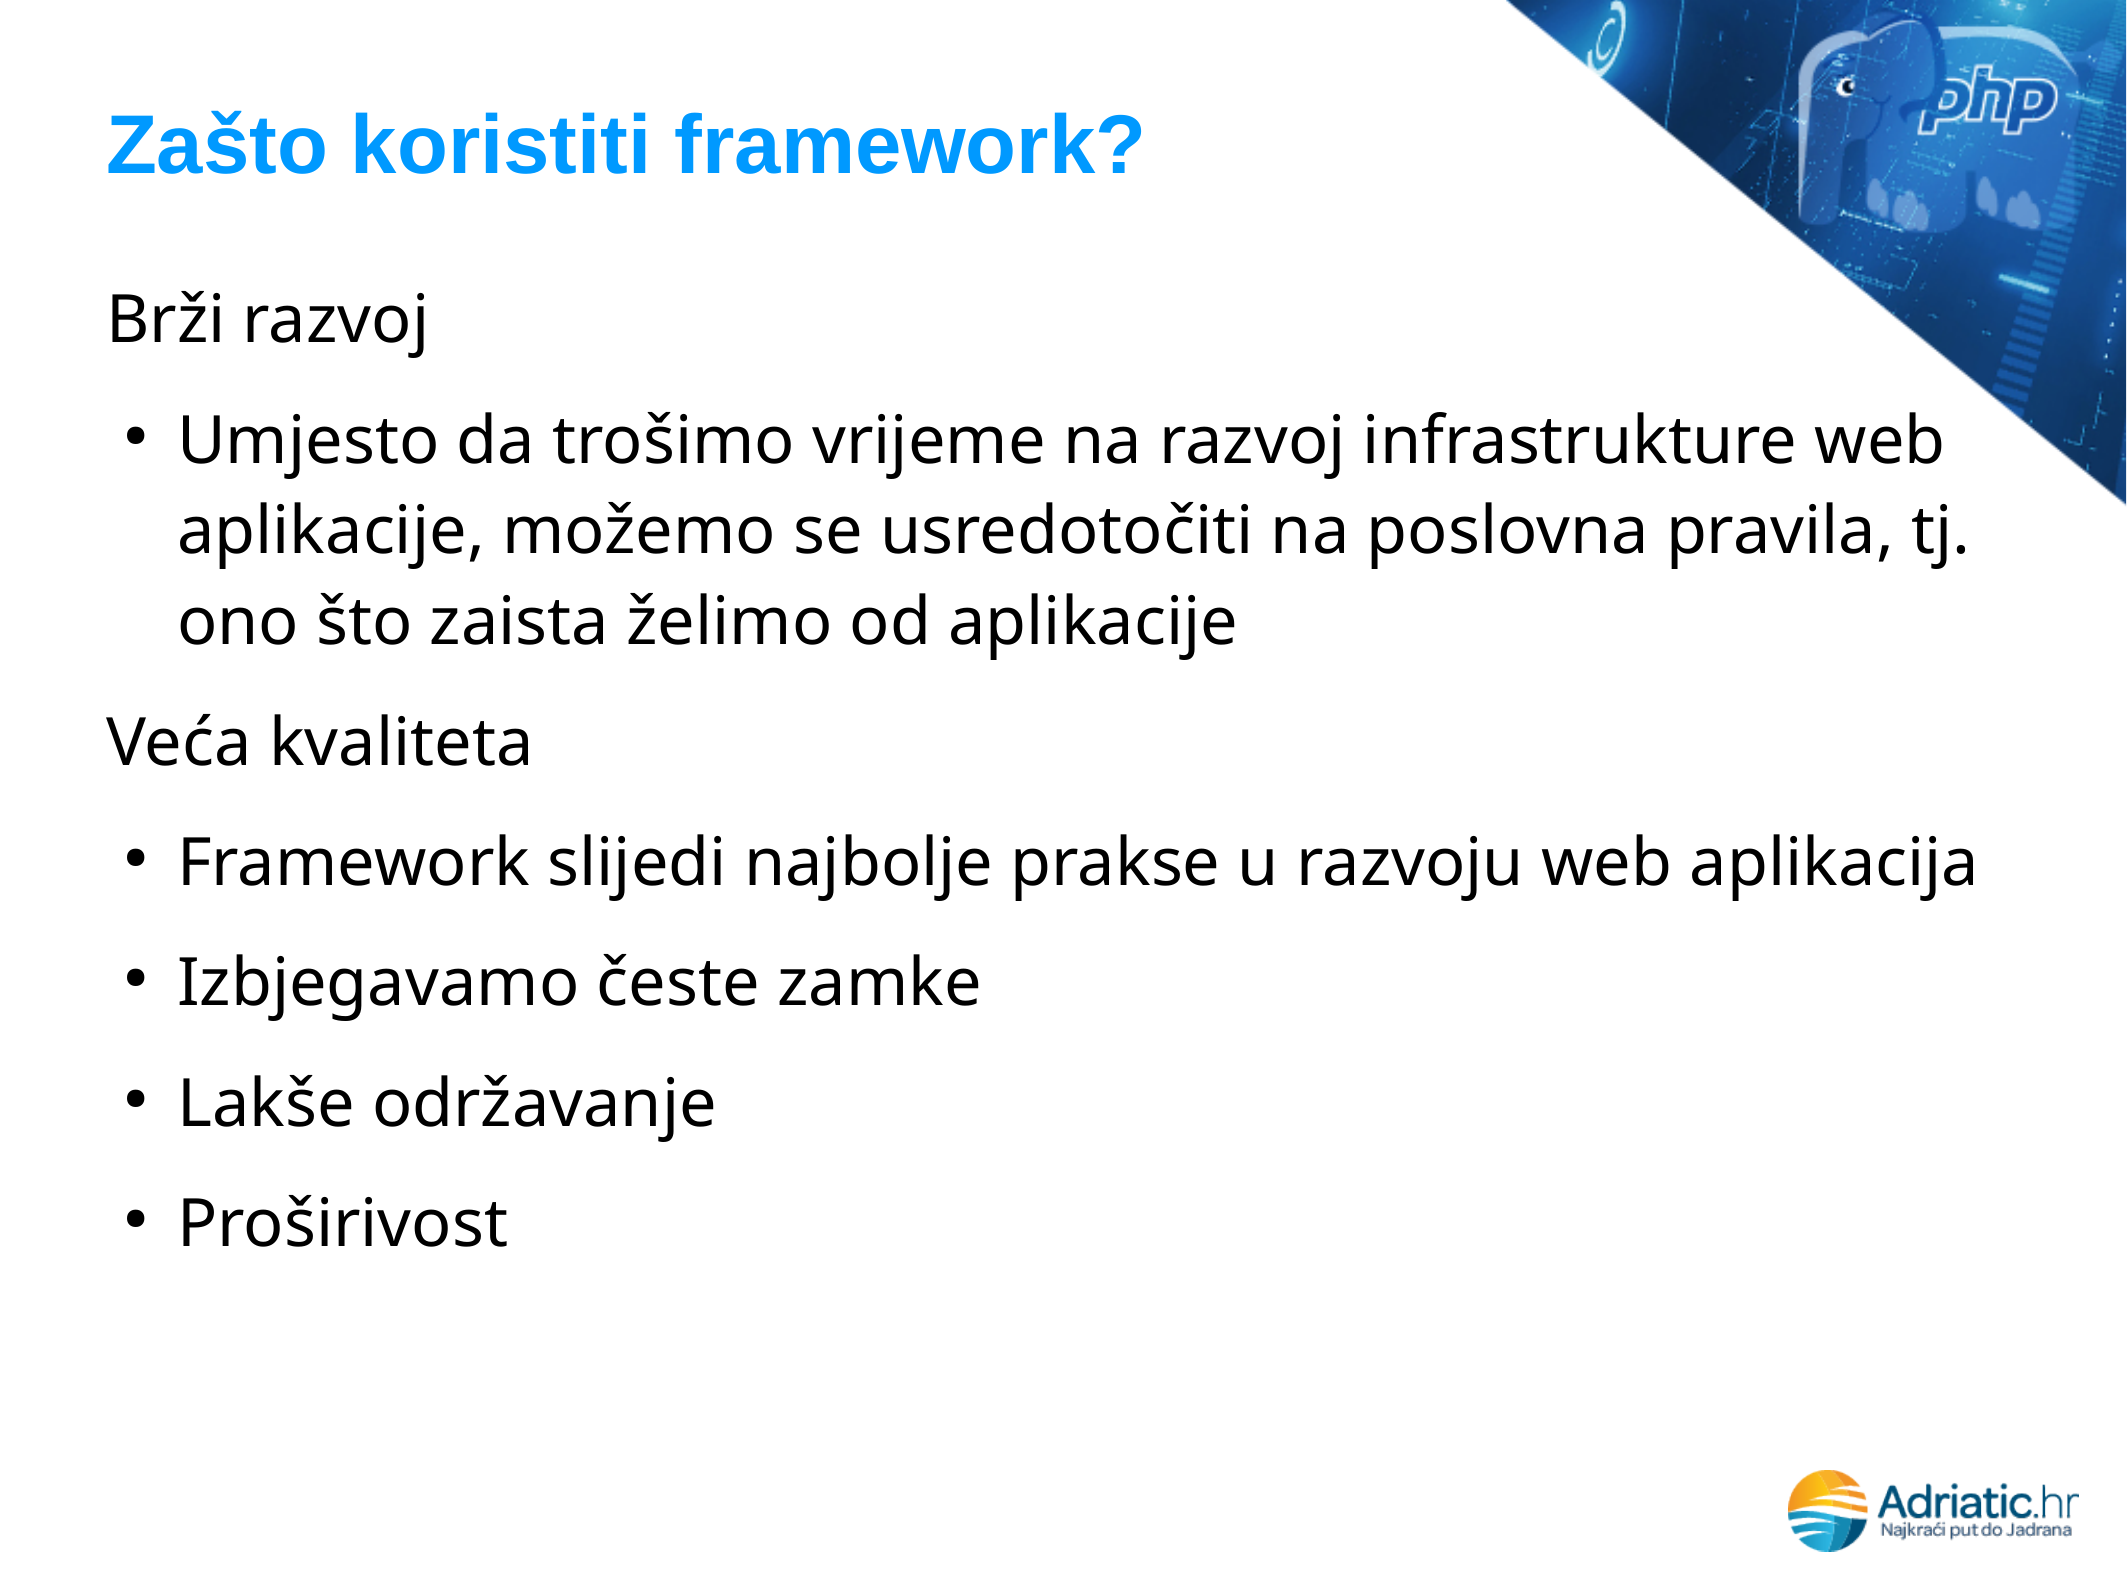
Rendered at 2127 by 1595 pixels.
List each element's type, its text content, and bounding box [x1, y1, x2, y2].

title Zašto koristiti framework? [106, 70, 1630, 219]
list Brži razvoj Umjesto da trošimo vrijeme na razvoj infrastrukture web aplikacije, možemo se usredotočiti na poslovna pravila, tj. ono što zaista želimo od aplikacije Veća kvaliteta Framework slijedi najbolje prakse u razvoju web aplikacija Izbjegavamo česte zamke Lakše održavanje Proširivost [106, 271, 2020, 1453]
picture [1788, 1470, 2079, 1552]
picture [1505, 0, 2127, 625]
